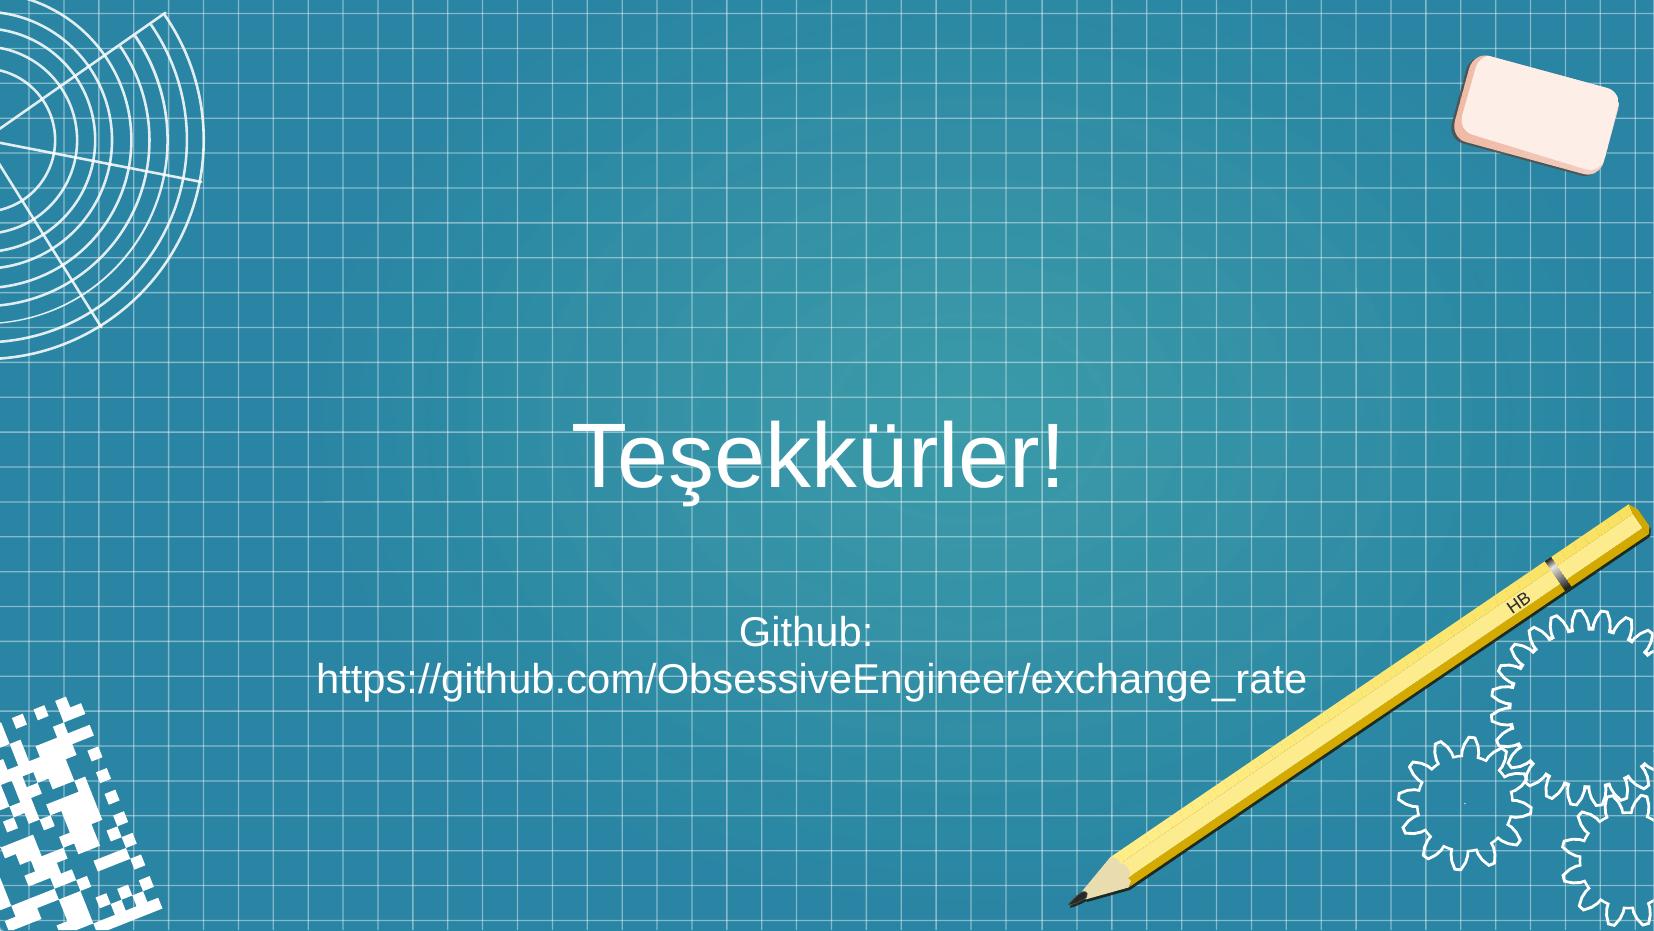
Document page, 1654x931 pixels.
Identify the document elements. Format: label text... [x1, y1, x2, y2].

title Teşekkürler! [75, 349, 1564, 563]
title Github: https://github.com/ObsessiveEngineer/exchange_rate [300, 562, 1313, 749]
